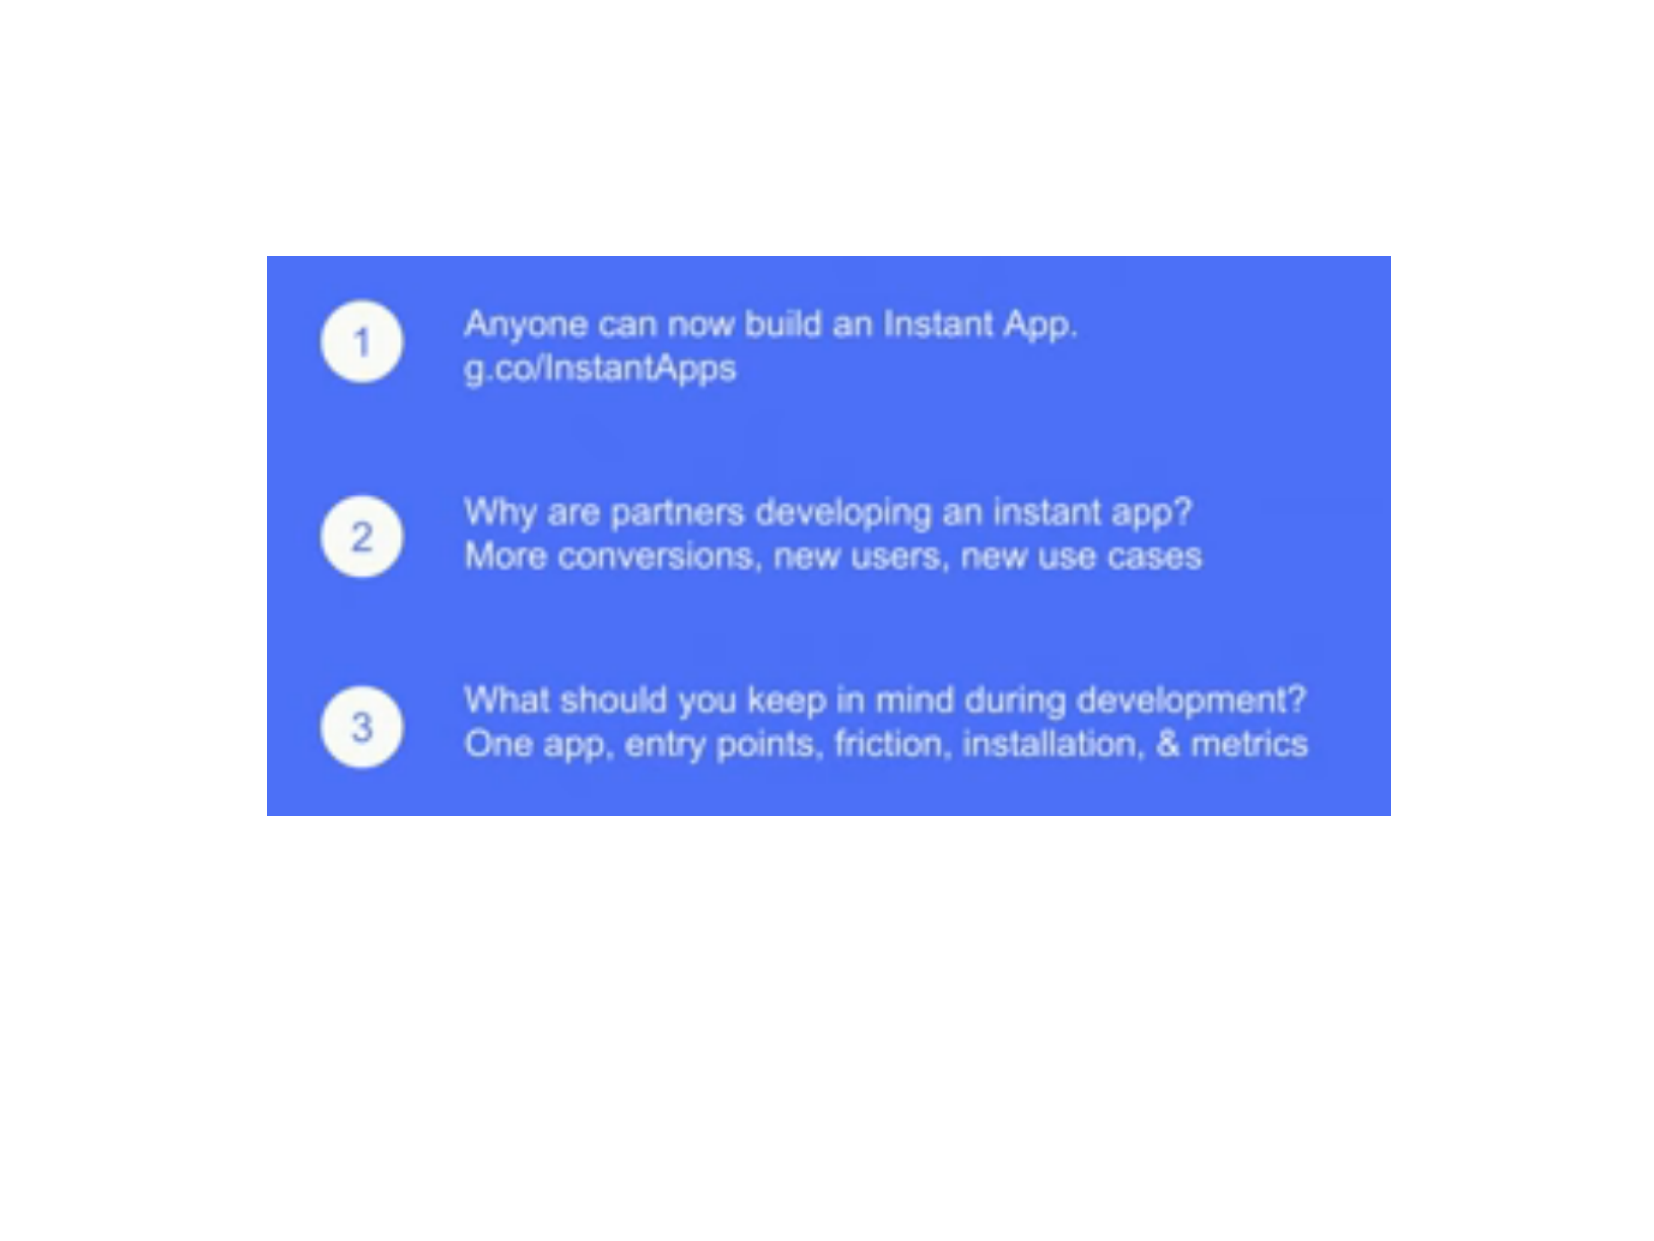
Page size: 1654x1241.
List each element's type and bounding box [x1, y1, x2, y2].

picture [267, 256, 1391, 816]
